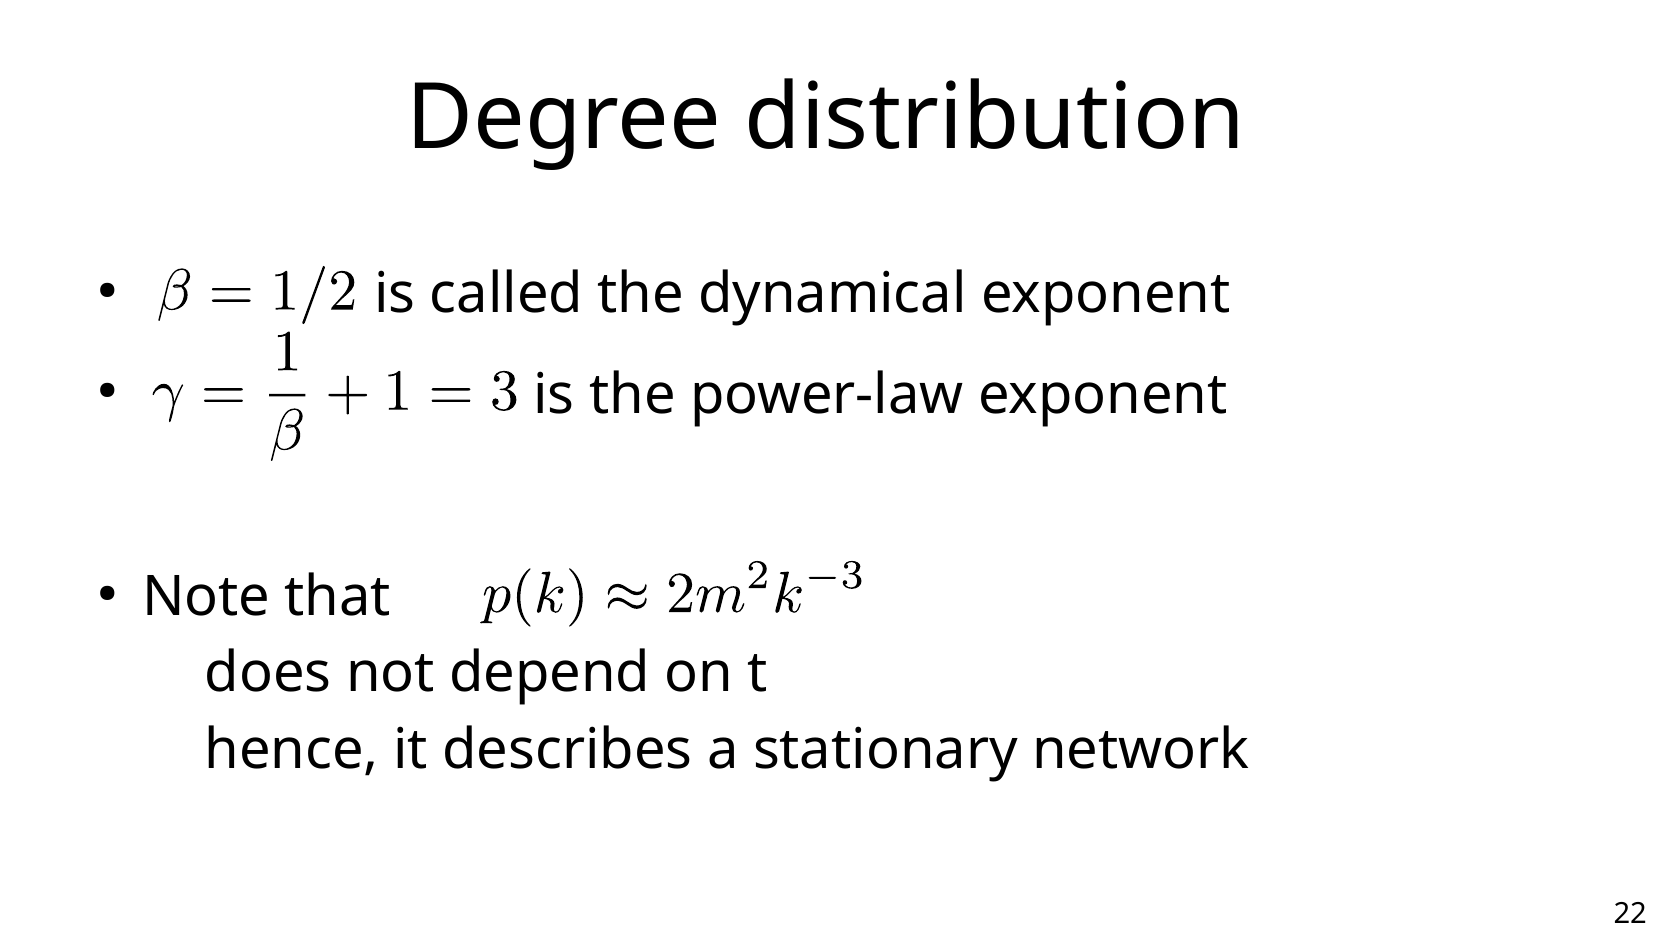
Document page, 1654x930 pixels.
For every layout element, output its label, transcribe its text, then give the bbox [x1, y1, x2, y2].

text_box [480, 560, 864, 627]
text_box [151, 331, 519, 461]
text_box [156, 265, 358, 325]
list is called the dynamical exponent is the power-law exponent Note that does not depend on t hence, it describes a stationary network [82, 252, 1571, 793]
title Degree distribution [82, 1, 1571, 225]
